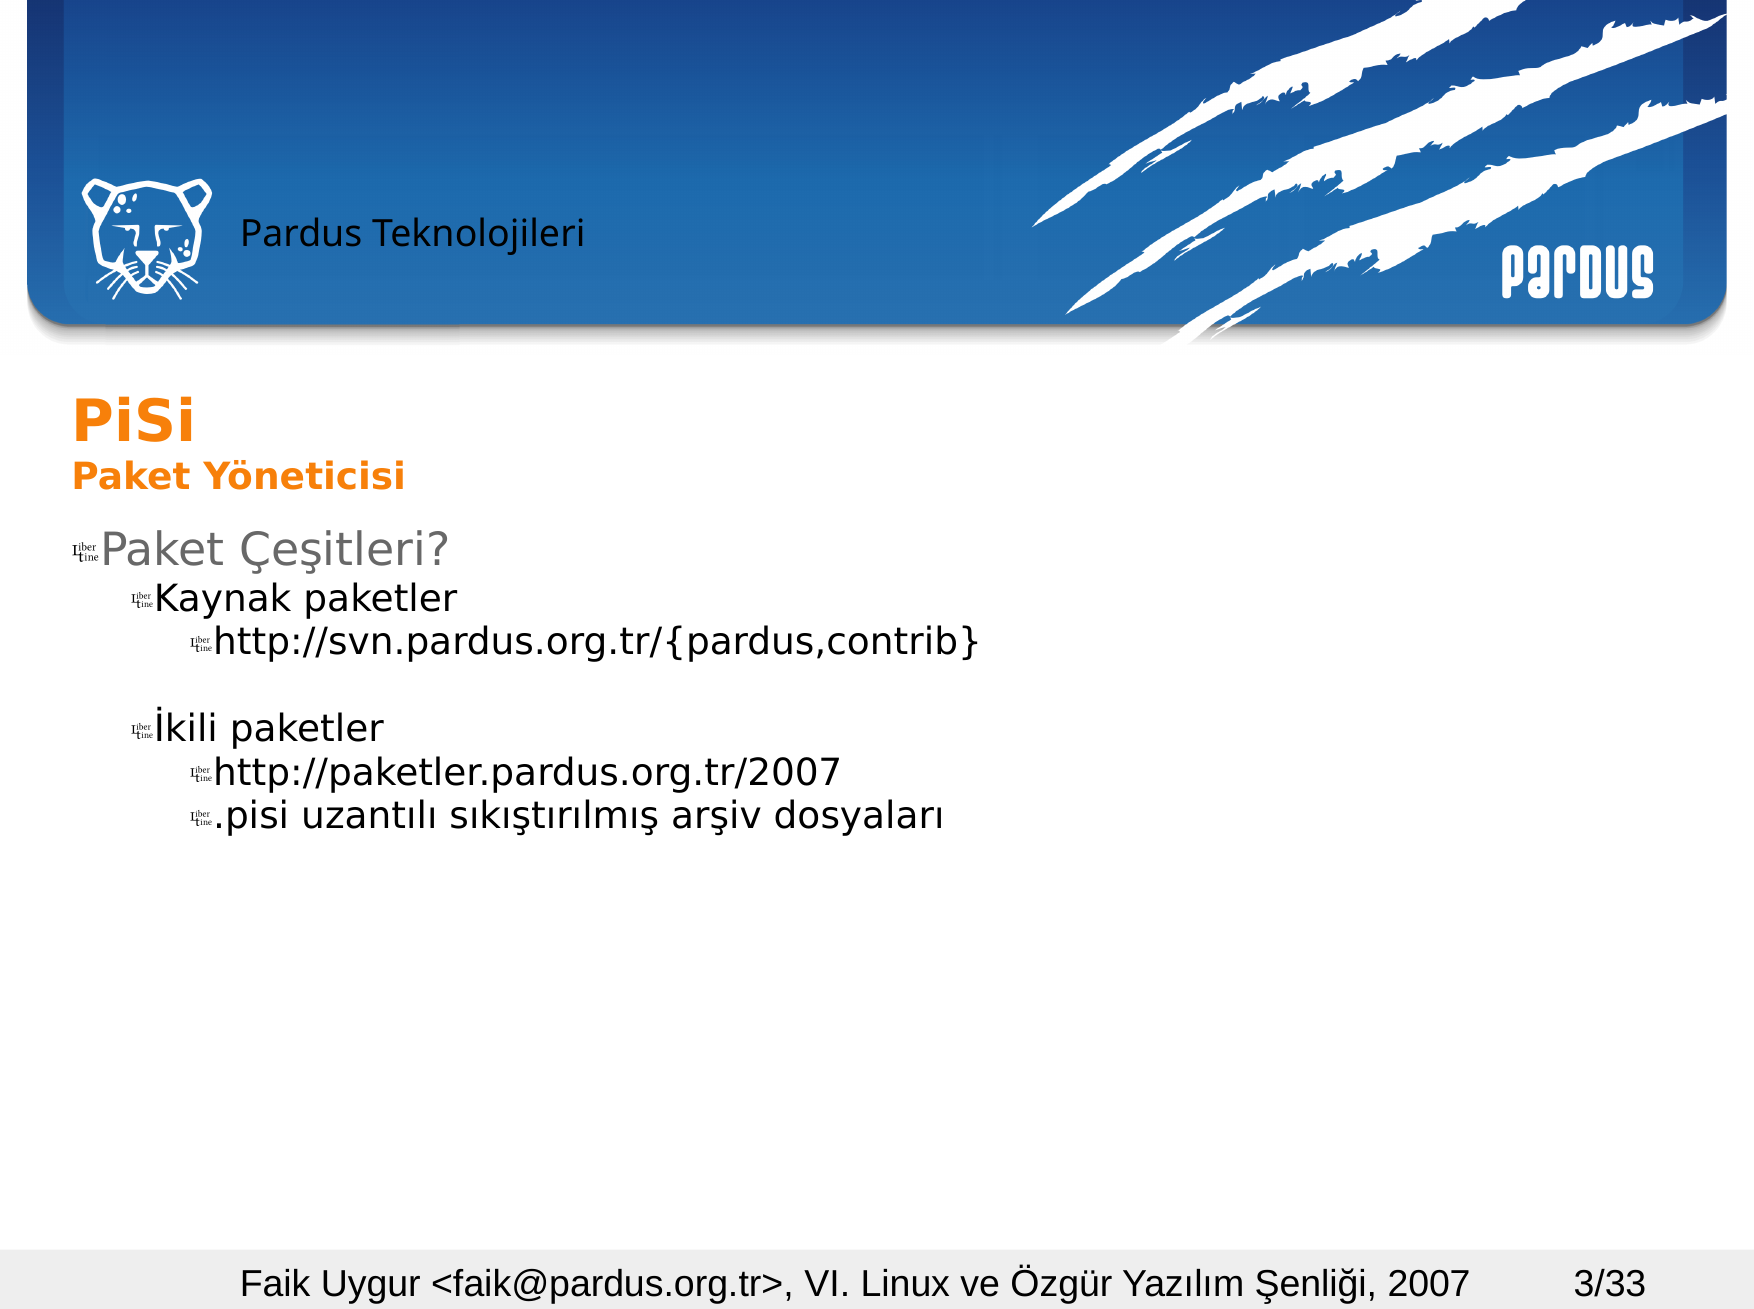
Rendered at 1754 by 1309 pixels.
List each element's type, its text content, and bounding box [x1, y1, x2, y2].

text_box PiSi Paket Yöneticisi Paket Çeşitleri? Kaynak paketler http://svn.pardus.org.tr/{pardus,contrib} İkili paketler http://paketler.pardus.org.tr/2007 .pisi uzantılı sıkıştırılmış arşiv dosyaları [56, 380, 1680, 870]
picture [0, 0, 1753, 355]
